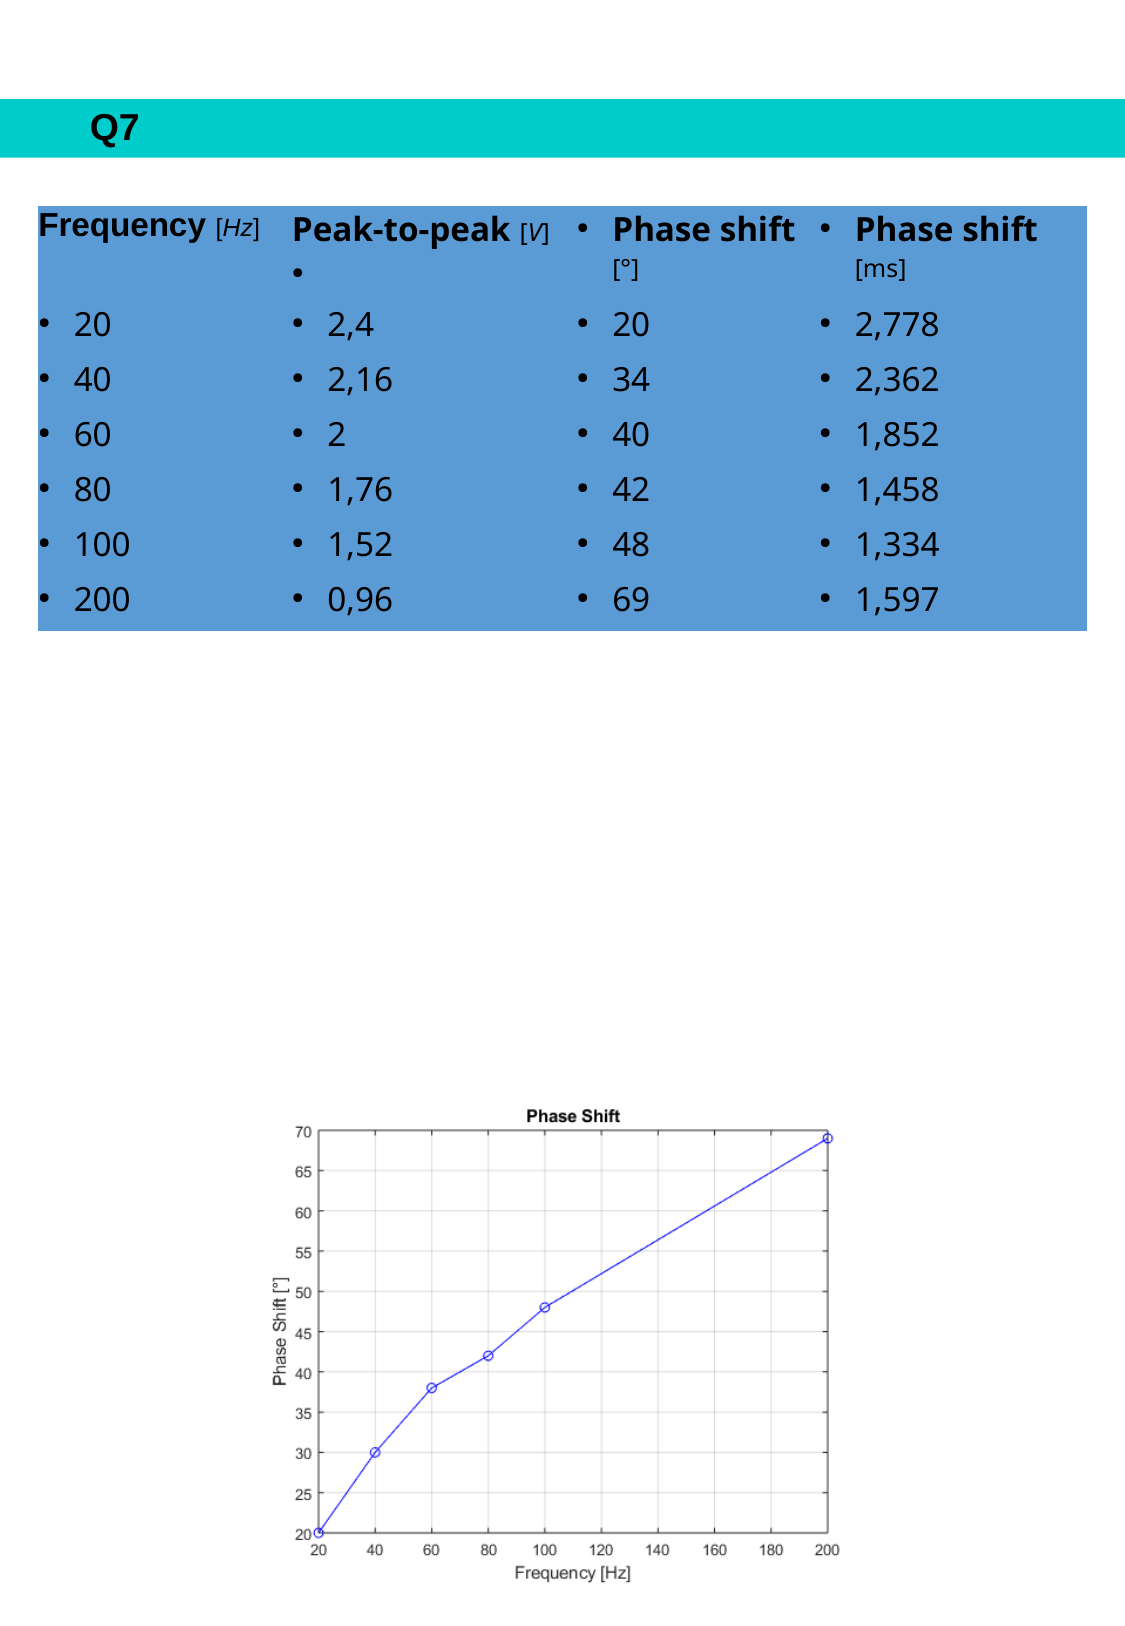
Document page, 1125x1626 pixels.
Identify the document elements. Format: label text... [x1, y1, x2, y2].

table_cell 60 [38, 411, 292, 466]
table_cell 40 [38, 356, 292, 411]
table_cell 48 [577, 521, 819, 576]
table_cell 1,76 [292, 466, 577, 521]
table_header Phase shift [°] [577, 206, 819, 301]
table_header Phase shift [ms] [819, 206, 1087, 301]
table_cell 20 [38, 301, 292, 356]
picture [233, 1094, 890, 1587]
table_cell 2,362 [819, 356, 1087, 411]
table_cell 2,778 [819, 301, 1087, 356]
table_cell 2,16 [292, 356, 577, 411]
text_box Q7 [0, 99, 1125, 158]
table_cell 200 [38, 576, 292, 631]
table_cell 1,597 [819, 576, 1087, 631]
table_cell 2 [292, 411, 577, 466]
table_cell 0,96 [292, 576, 577, 631]
table_cell 69 [577, 576, 819, 631]
table_cell 1,458 [819, 466, 1087, 521]
table_header Peak-to-peak [V] [292, 206, 577, 301]
table_cell 1,852 [819, 411, 1087, 466]
table_cell 2,4 [292, 301, 577, 356]
table_cell 1,334 [819, 521, 1087, 576]
table_cell 80 [38, 466, 292, 521]
table_cell 100 [38, 521, 292, 576]
table_cell 1,52 [292, 521, 577, 576]
table_cell 42 [577, 466, 819, 521]
table_header Frequency [Hz] [38, 206, 292, 301]
table_cell 34 [577, 356, 819, 411]
table_cell 40 [577, 411, 819, 466]
table_cell 20 [577, 301, 819, 356]
